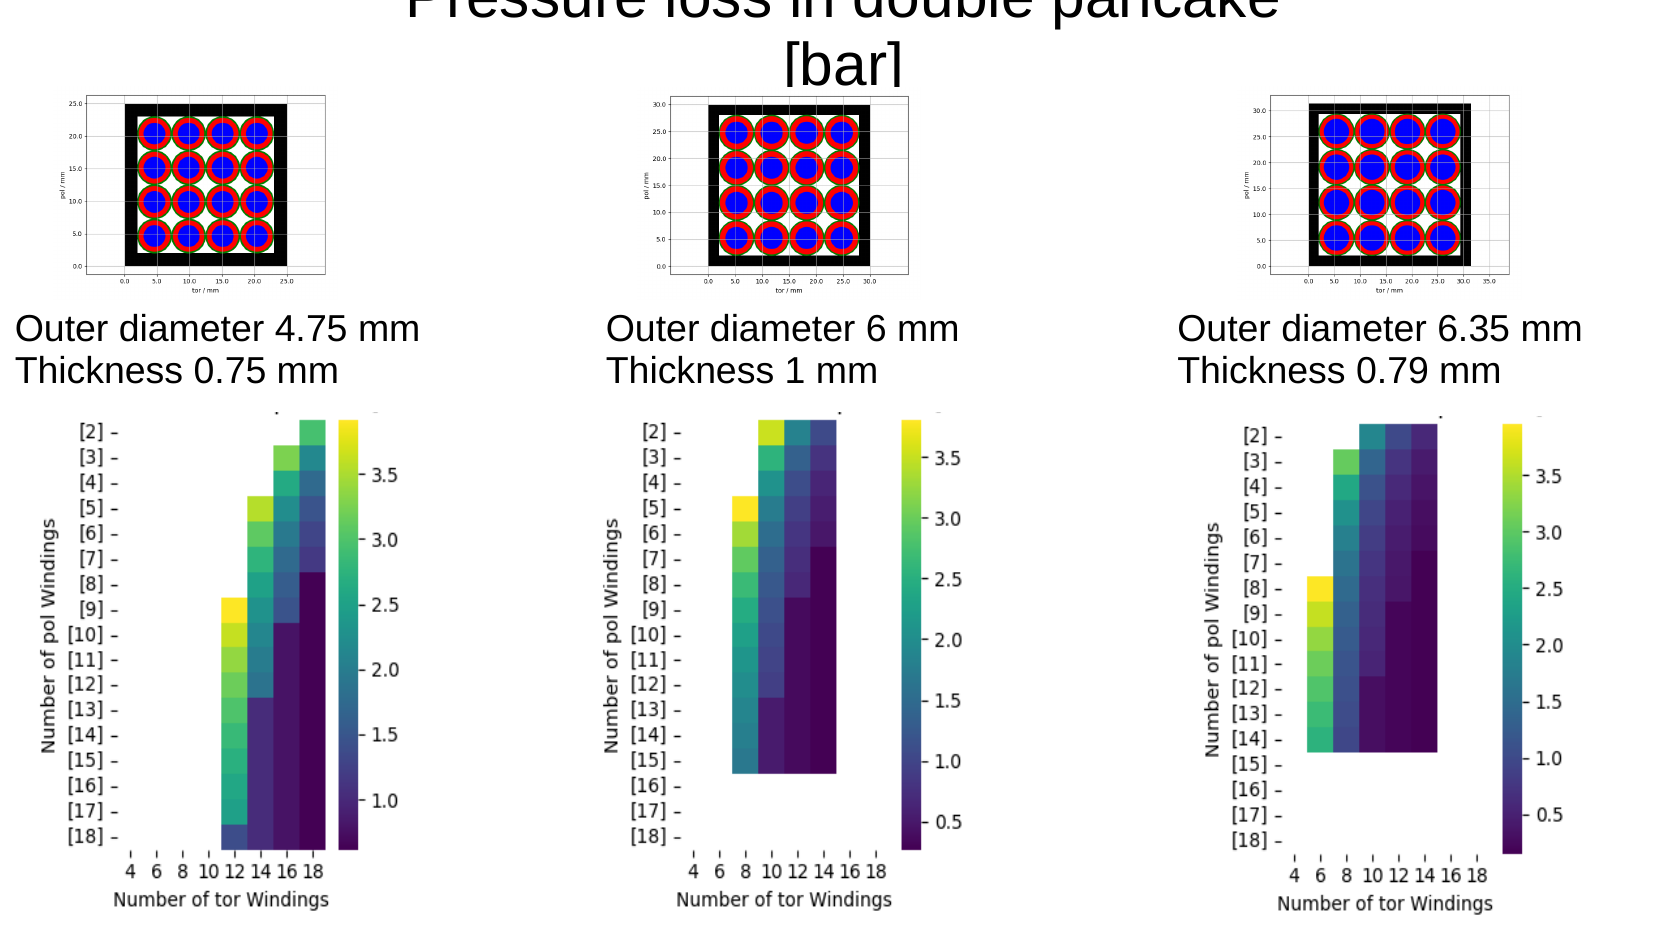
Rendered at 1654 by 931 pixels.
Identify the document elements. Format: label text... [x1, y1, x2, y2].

picture [637, 87, 921, 300]
text_box Outer diameter 6.35 mm Thickness 0.79 mm [1162, 300, 1599, 399]
picture [1237, 86, 1522, 300]
title Pressure loss in double pancake [bar] [337, 0, 1351, 87]
picture [1200, 416, 1577, 931]
text_box Outer diameter 4.75 mm Thickness 0.75 mm [0, 300, 451, 399]
picture [53, 86, 338, 300]
picture [598, 412, 976, 926]
picture [36, 412, 413, 926]
text_box Outer diameter 6 mm Thickness 1 mm [591, 300, 976, 399]
